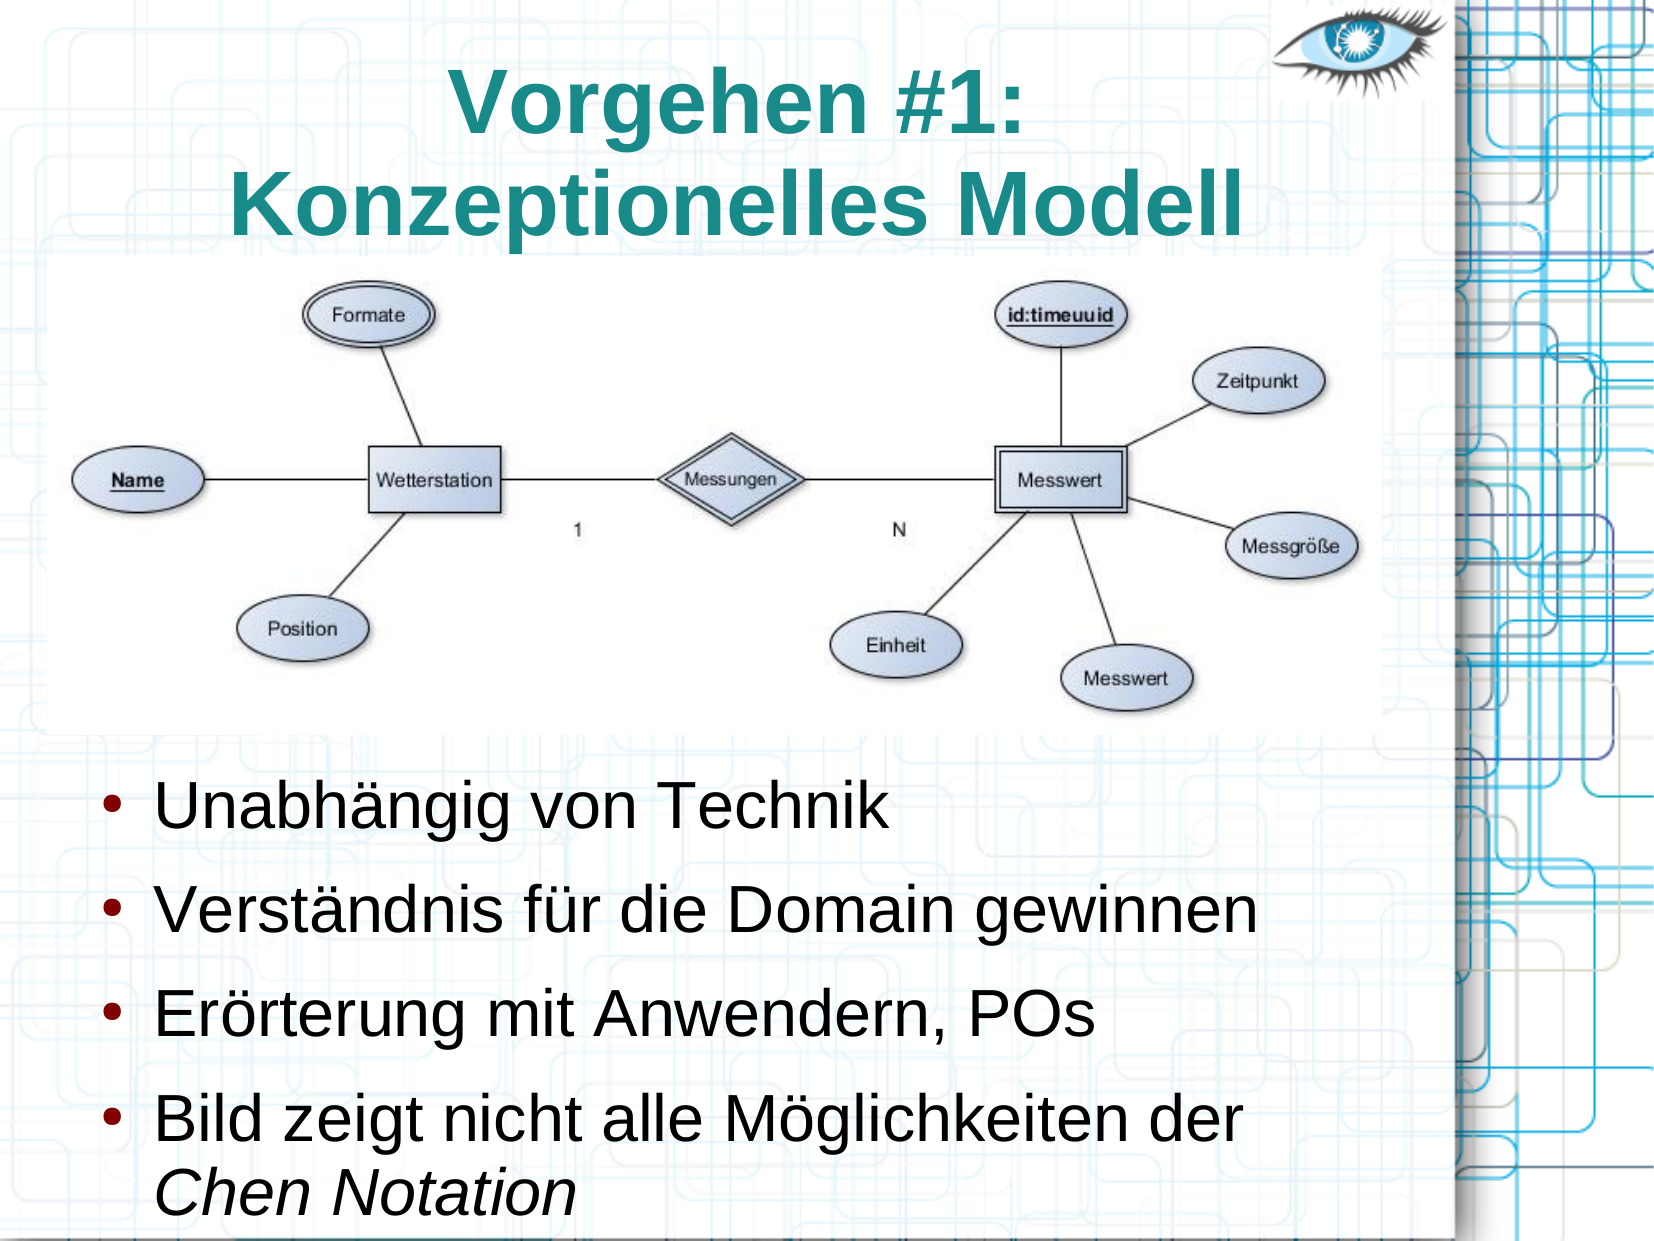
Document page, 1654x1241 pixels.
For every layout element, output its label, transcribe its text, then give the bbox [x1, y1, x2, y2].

picture [0, 0, 1654, 1241]
title Vorgehen #1: Konzeptionelles Modell [59, 49, 1418, 257]
list Unabhängig von Technik Verständnis für die Domain gewinnen Erörterung mit Anwendern, POs Bild zeigt nicht alle Möglichkeiten der Chen Notation [82, 767, 1418, 1231]
